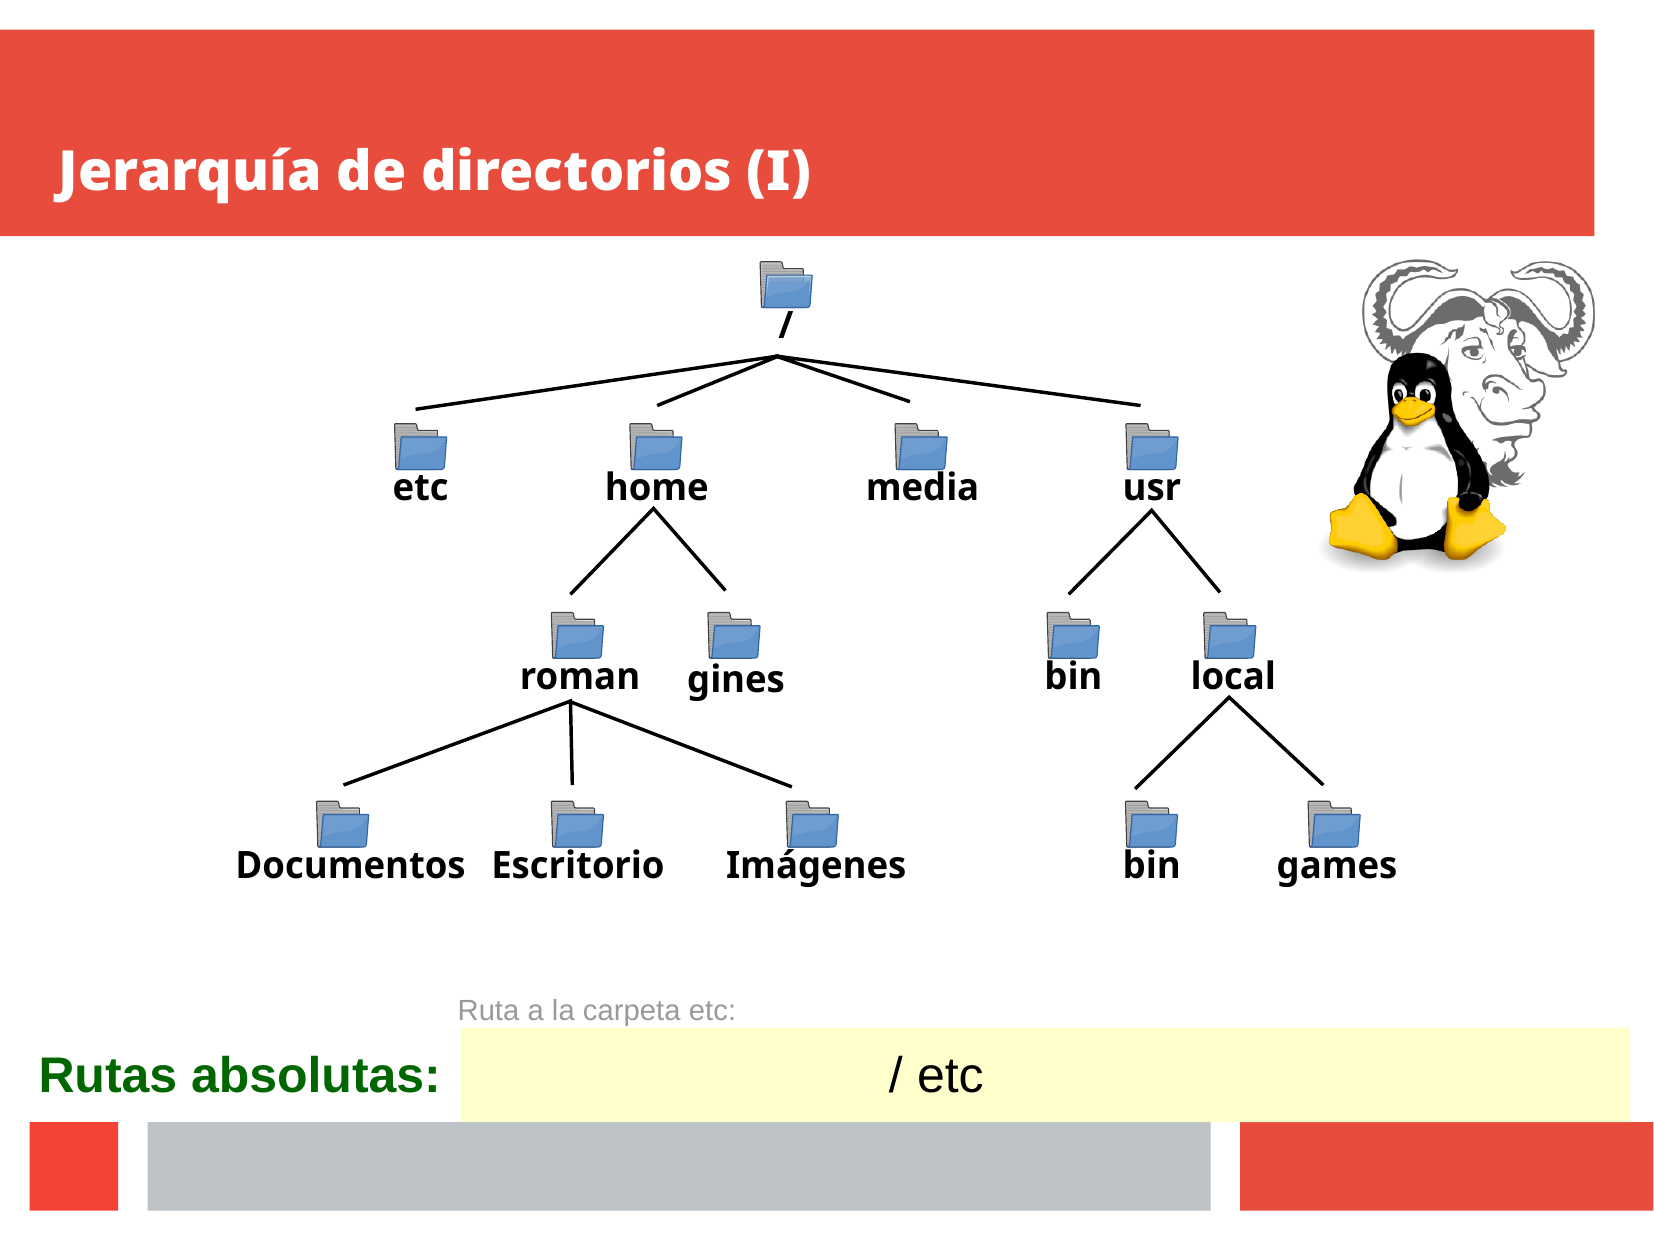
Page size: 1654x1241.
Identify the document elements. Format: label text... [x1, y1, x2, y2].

text_box etc [902, 1039, 999, 1111]
text_box Rutas absolutas: [23, 1039, 457, 1111]
picture [229, 250, 1595, 953]
title Jerarquía de directorios (I) [59, 59, 1595, 207]
text_box Ruta a la carpeta etc: [442, 986, 752, 1034]
text_box / [874, 1039, 902, 1110]
text_box [460, 1027, 1630, 1123]
